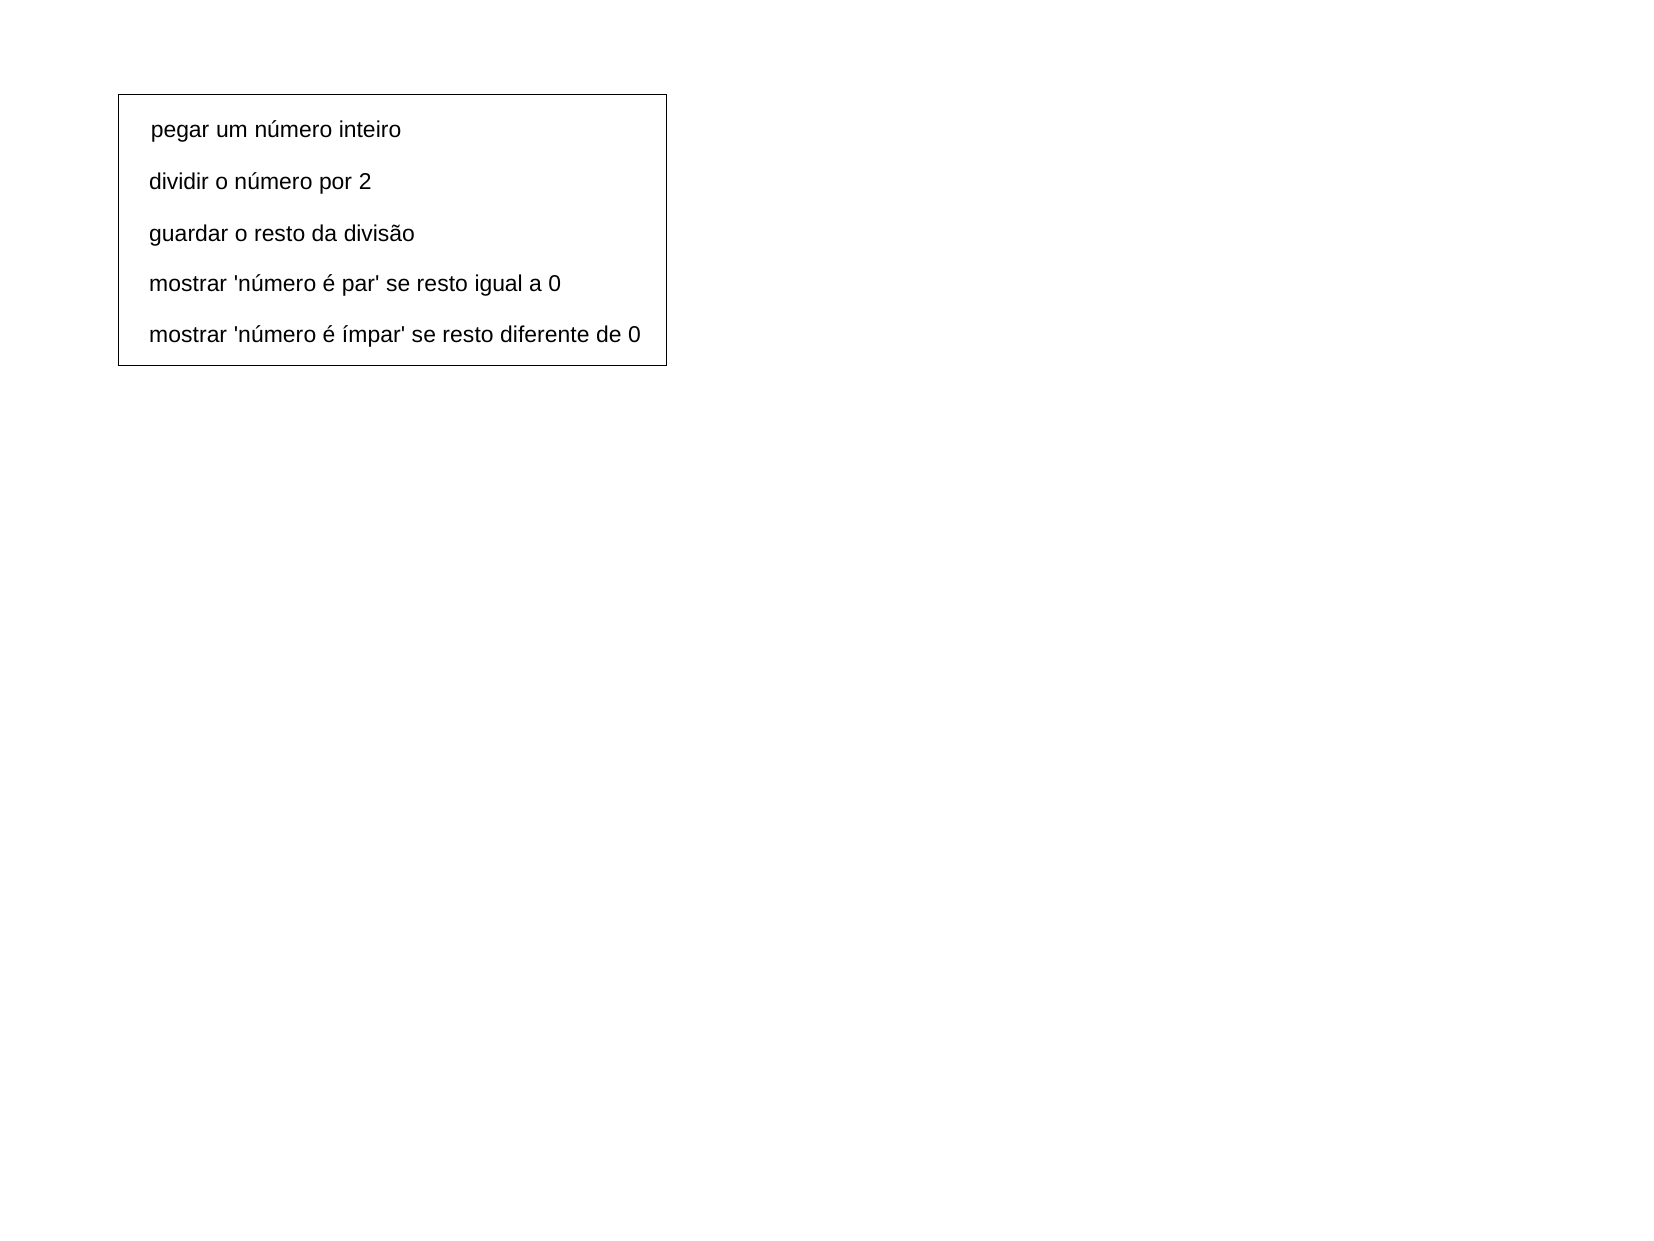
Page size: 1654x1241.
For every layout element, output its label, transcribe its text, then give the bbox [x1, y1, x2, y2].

text_box pegar um número inteiro dividir o número por 2 guardar o resto da divisão mostrar 'número é par' se resto igual a 0 mostrar 'número é ímpar' se resto diferente de 0 [127, 103, 660, 359]
text_box [118, 94, 667, 366]
